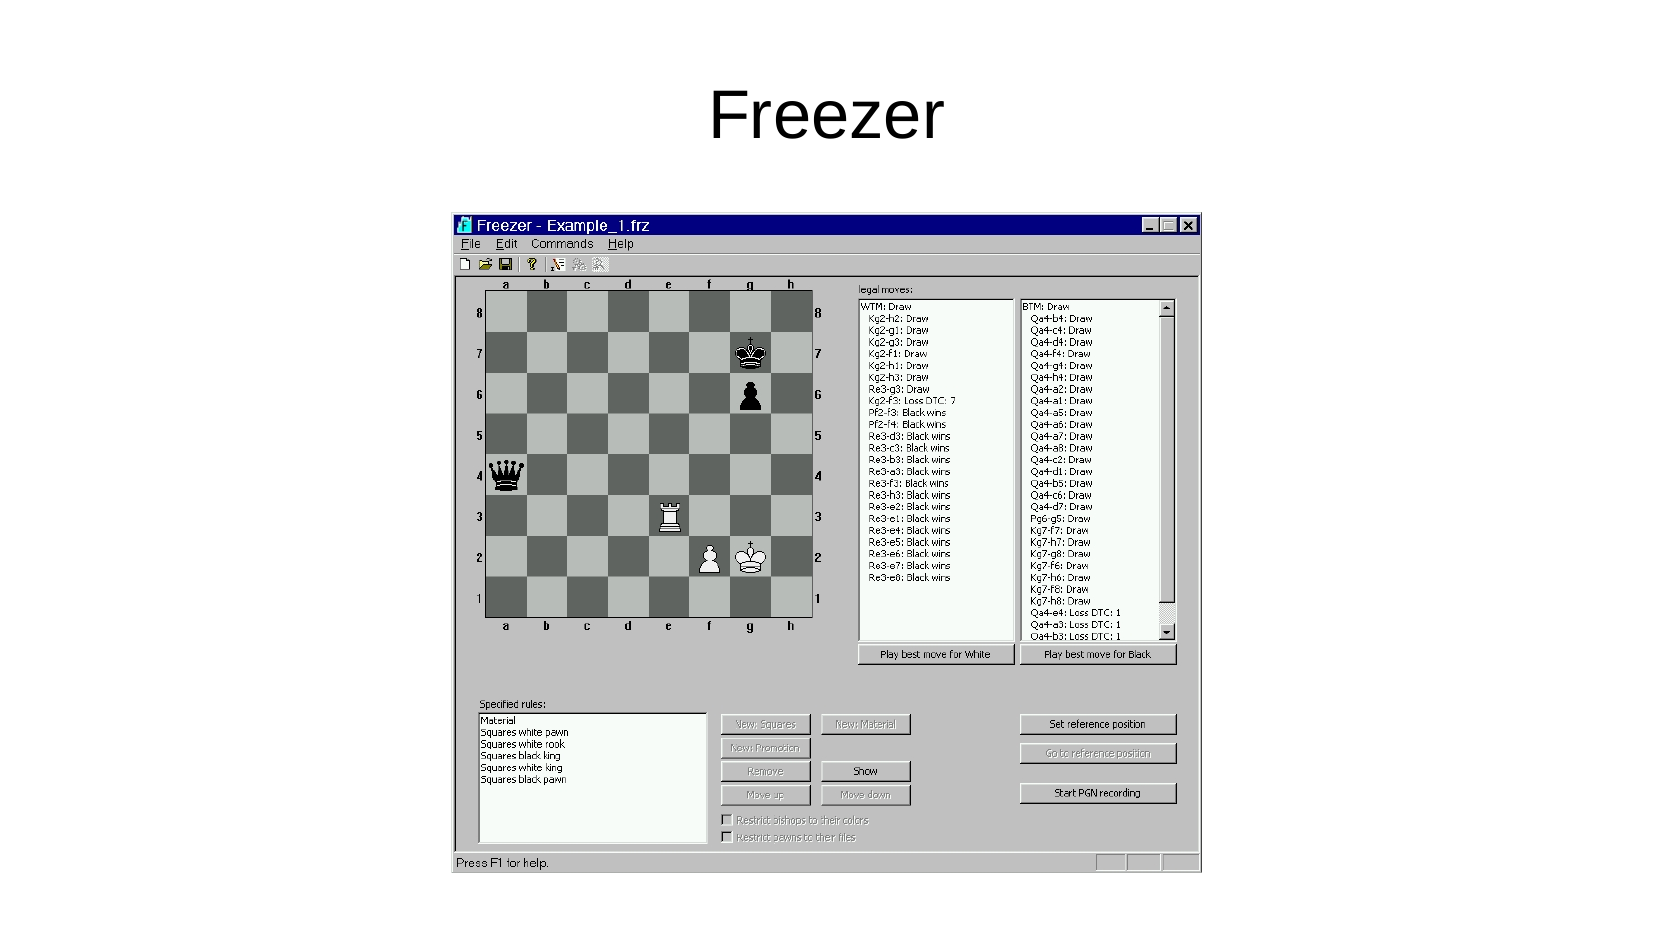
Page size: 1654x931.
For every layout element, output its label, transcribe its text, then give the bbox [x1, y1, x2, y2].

picture [451, 212, 1202, 873]
title Freezer [82, 37, 1571, 193]
